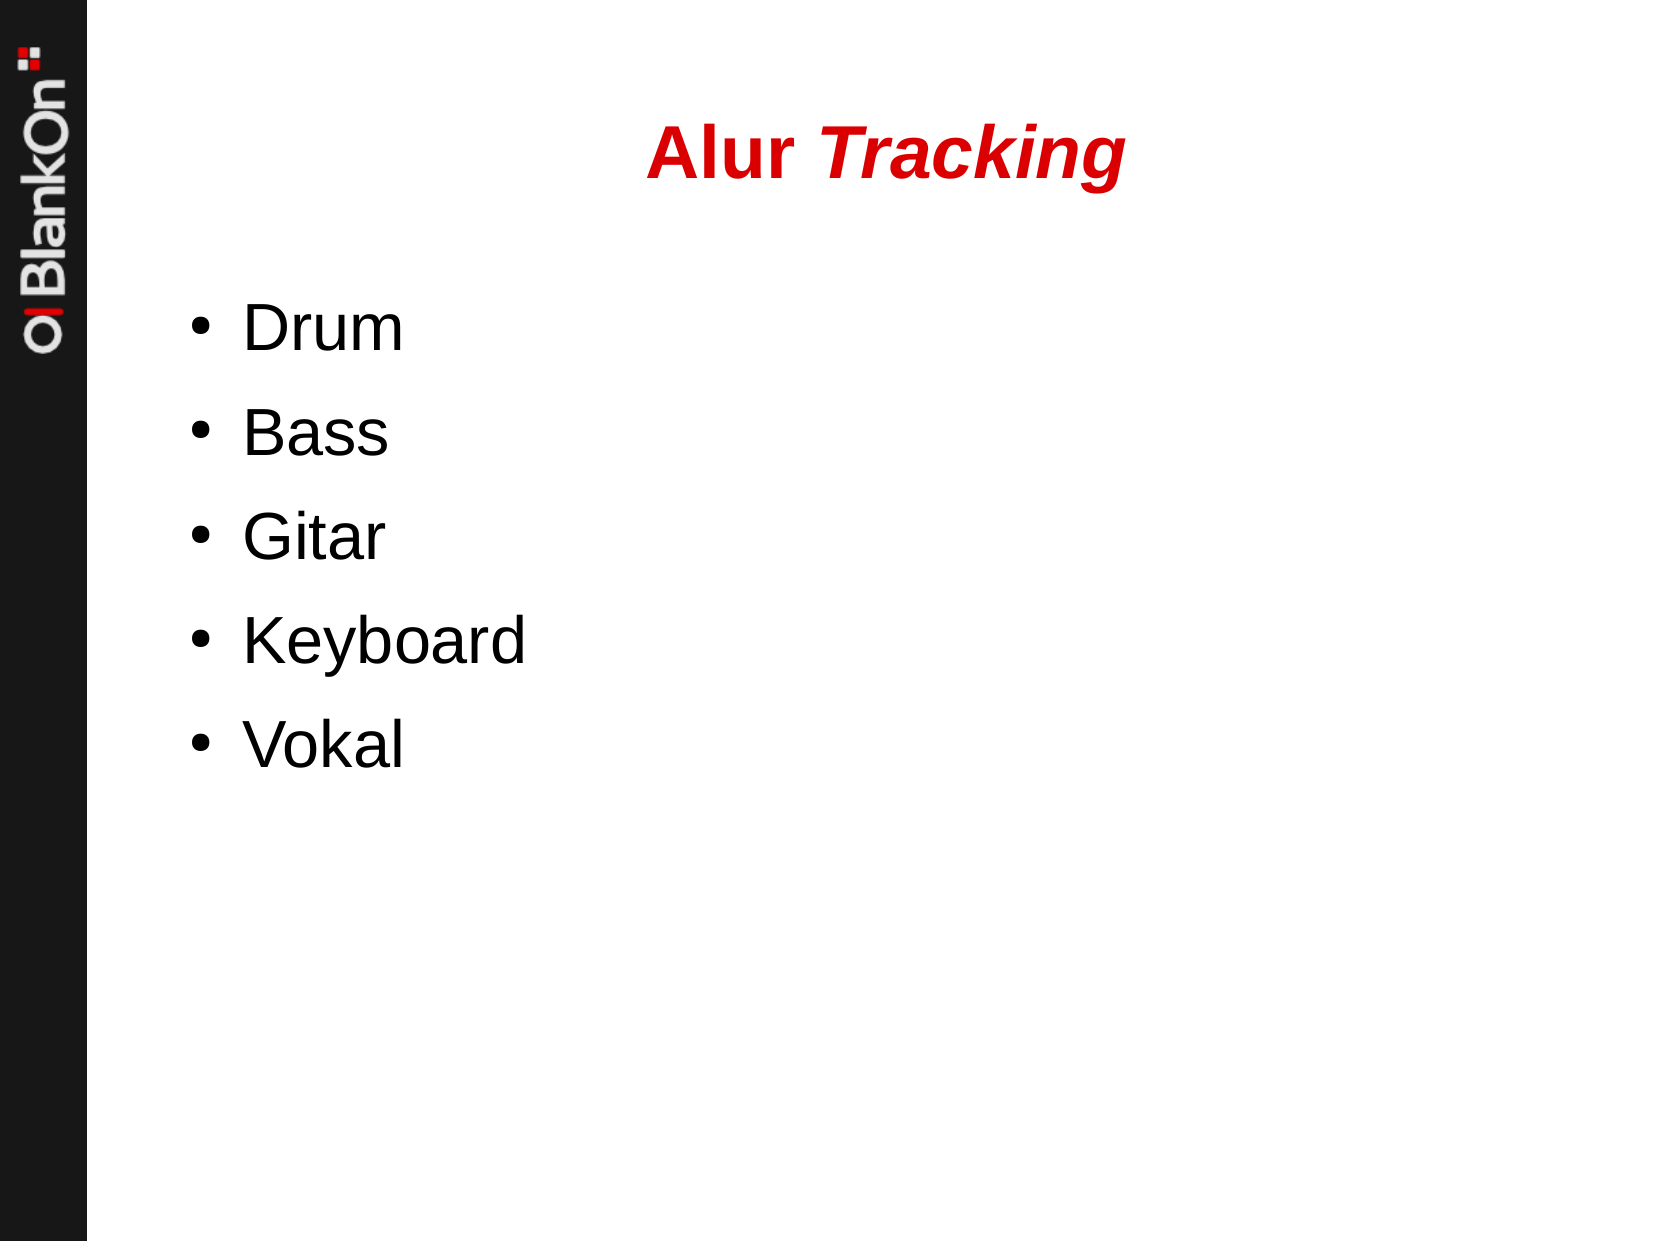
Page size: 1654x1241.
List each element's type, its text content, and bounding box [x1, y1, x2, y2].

title Alur Tracking [124, 49, 1613, 257]
picture [0, 0, 87, 1241]
list Drum Bass Gitar Keyboard Vokal [171, 290, 1589, 1182]
